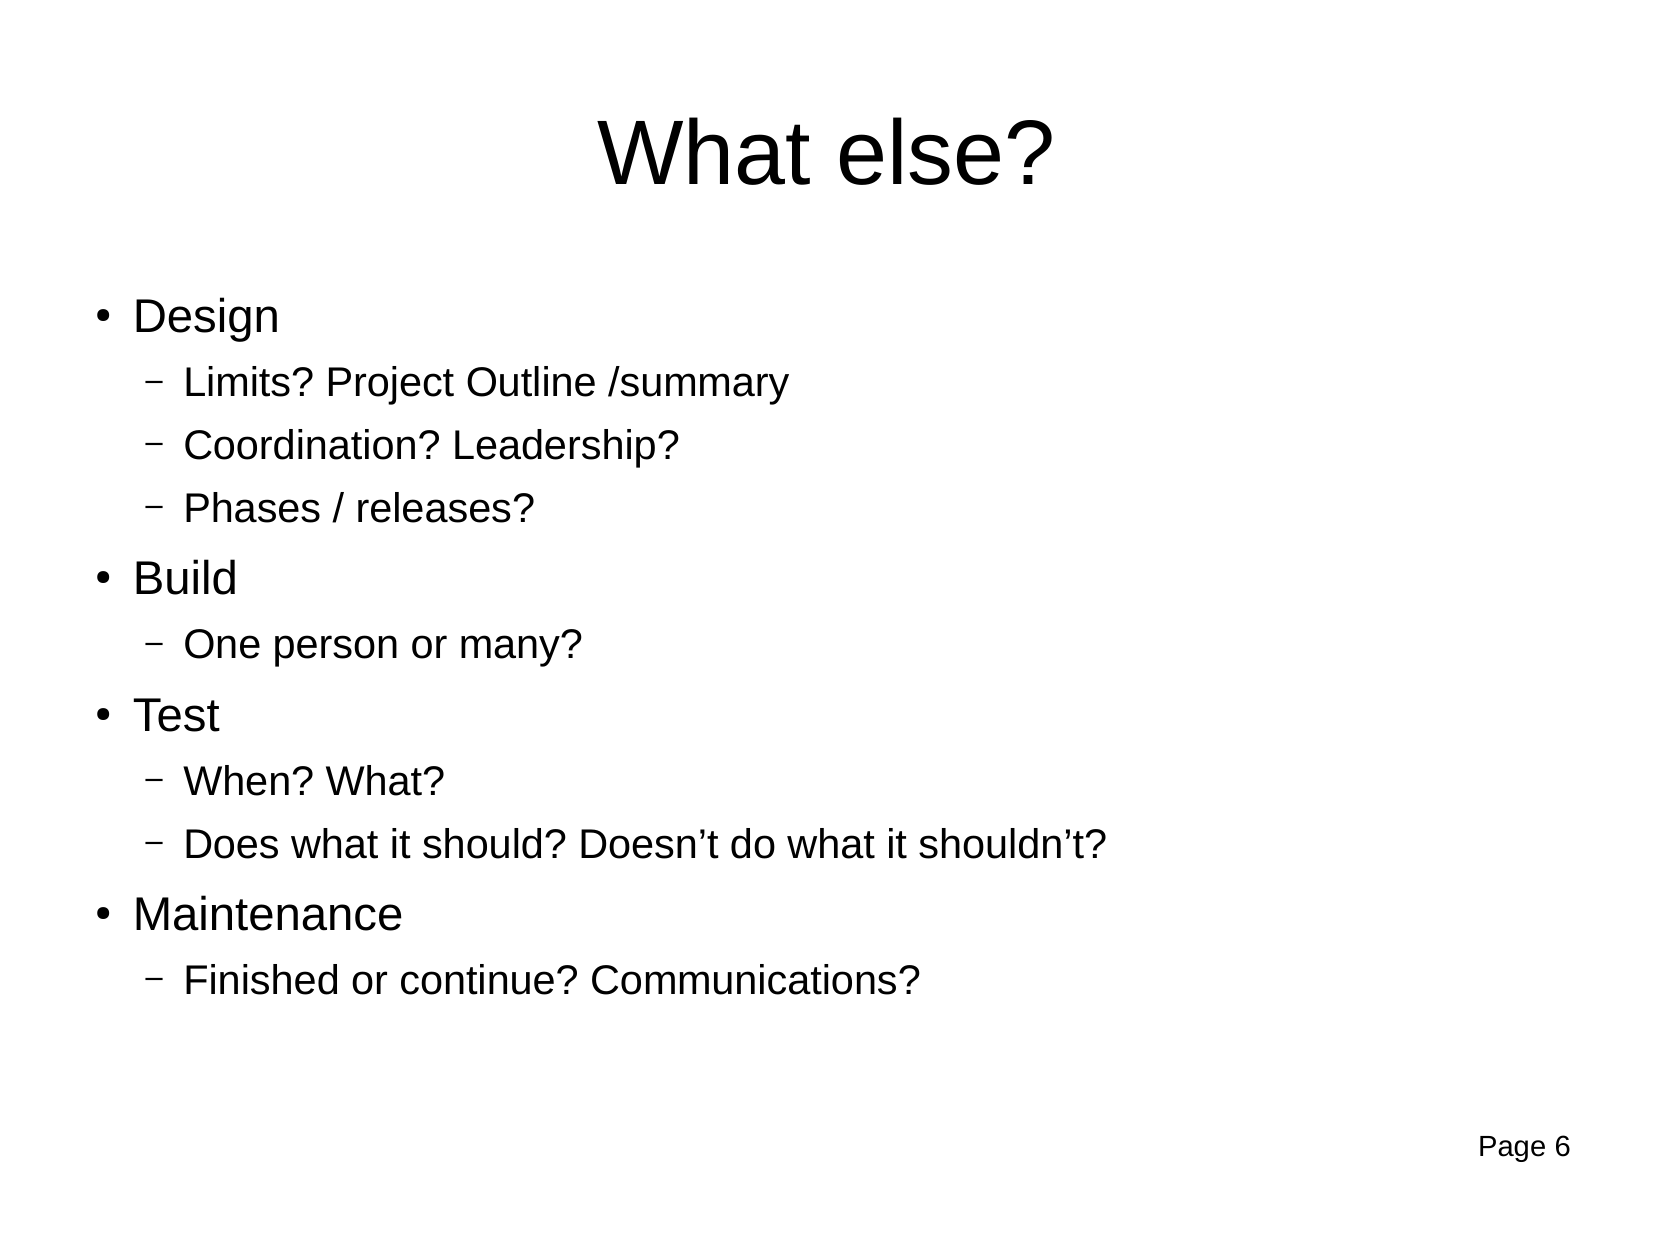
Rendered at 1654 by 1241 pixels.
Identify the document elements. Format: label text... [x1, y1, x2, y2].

list Design Limits? Project Outline /summary Coordination? Leadership? Phases / releases? Build One person or many? Test When? What? Does what it should? Doesn’t do what it shouldn’t? Maintenance Finished or continue? Communications? [82, 290, 1571, 1010]
title What else? [82, 49, 1571, 257]
